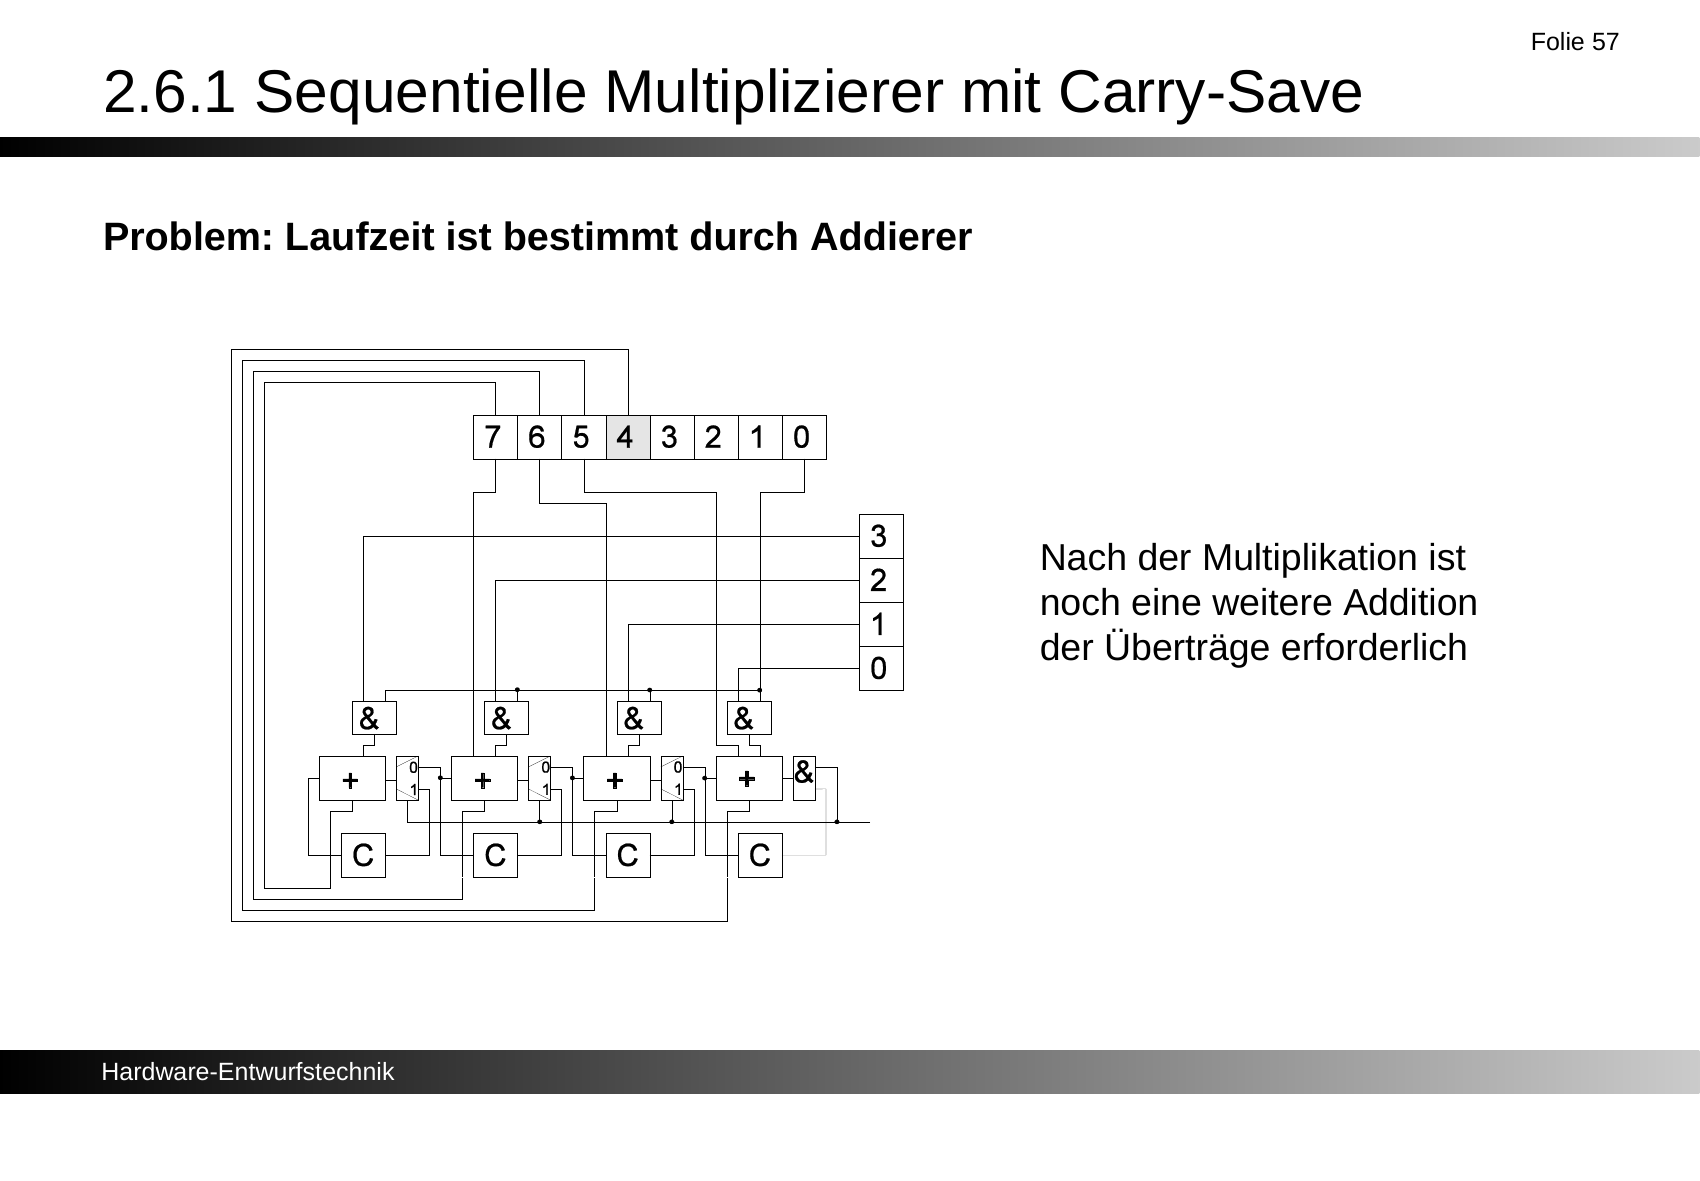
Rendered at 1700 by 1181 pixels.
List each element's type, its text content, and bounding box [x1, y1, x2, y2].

list Problem: Laufzeit ist bestimmt durch Addierer [87, 202, 1613, 1022]
chart [230, 348, 937, 941]
title 2.6.1 Sequentielle Multiplizierer mit Carry-Save [87, 36, 1421, 142]
text_box Nach der Multiplikation ist noch eine weitere Addition der Überträge erforderlich [1024, 524, 1516, 676]
